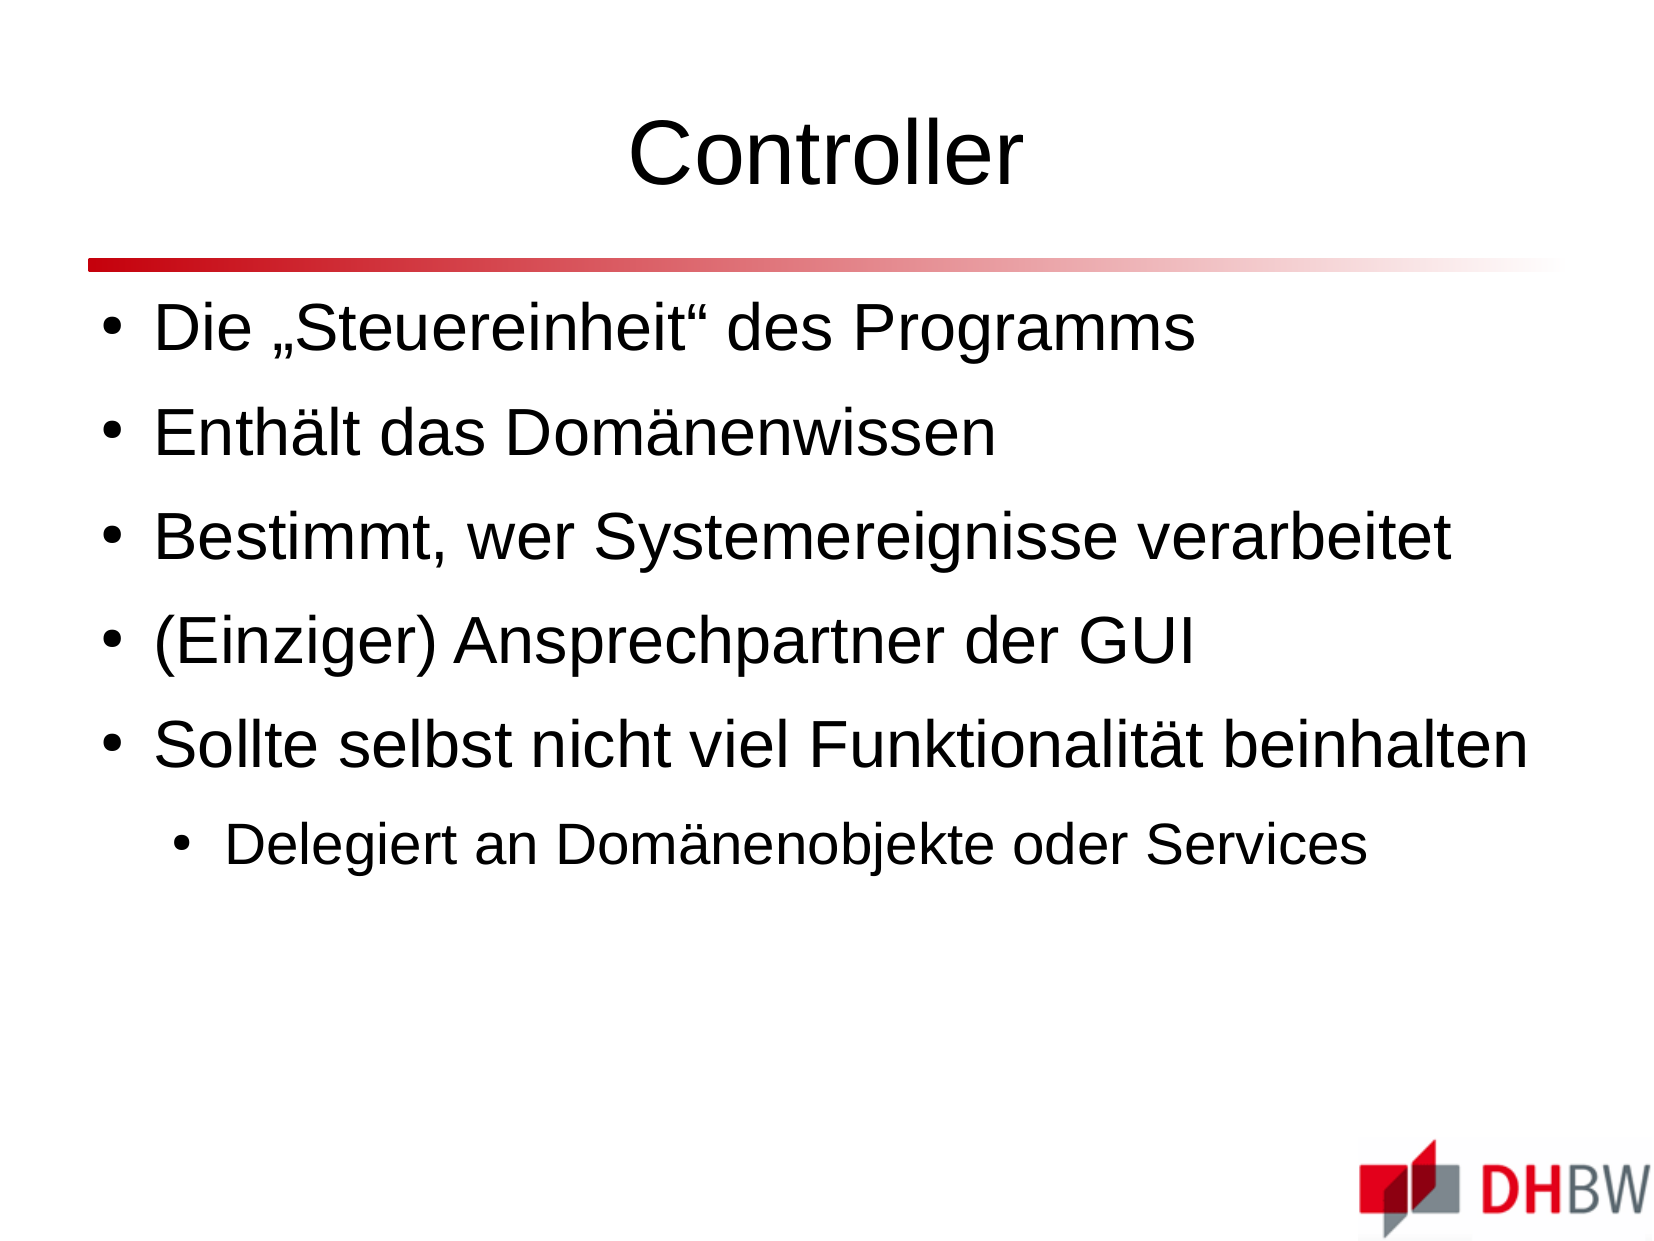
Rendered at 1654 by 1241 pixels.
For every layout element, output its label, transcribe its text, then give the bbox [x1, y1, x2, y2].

picture [1358, 1137, 1652, 1241]
title Controller [82, 56, 1571, 250]
list Die „Steuereinheit“ des Programms Enthält das Domänenwissen Bestimmt, wer Systemereignisse verarbeitet (Einziger) Ansprechpartner der GUI Sollte selbst nicht viel Funktionalität beinhalten Delegiert an Domänenobjekte oder Services [82, 290, 1571, 1094]
